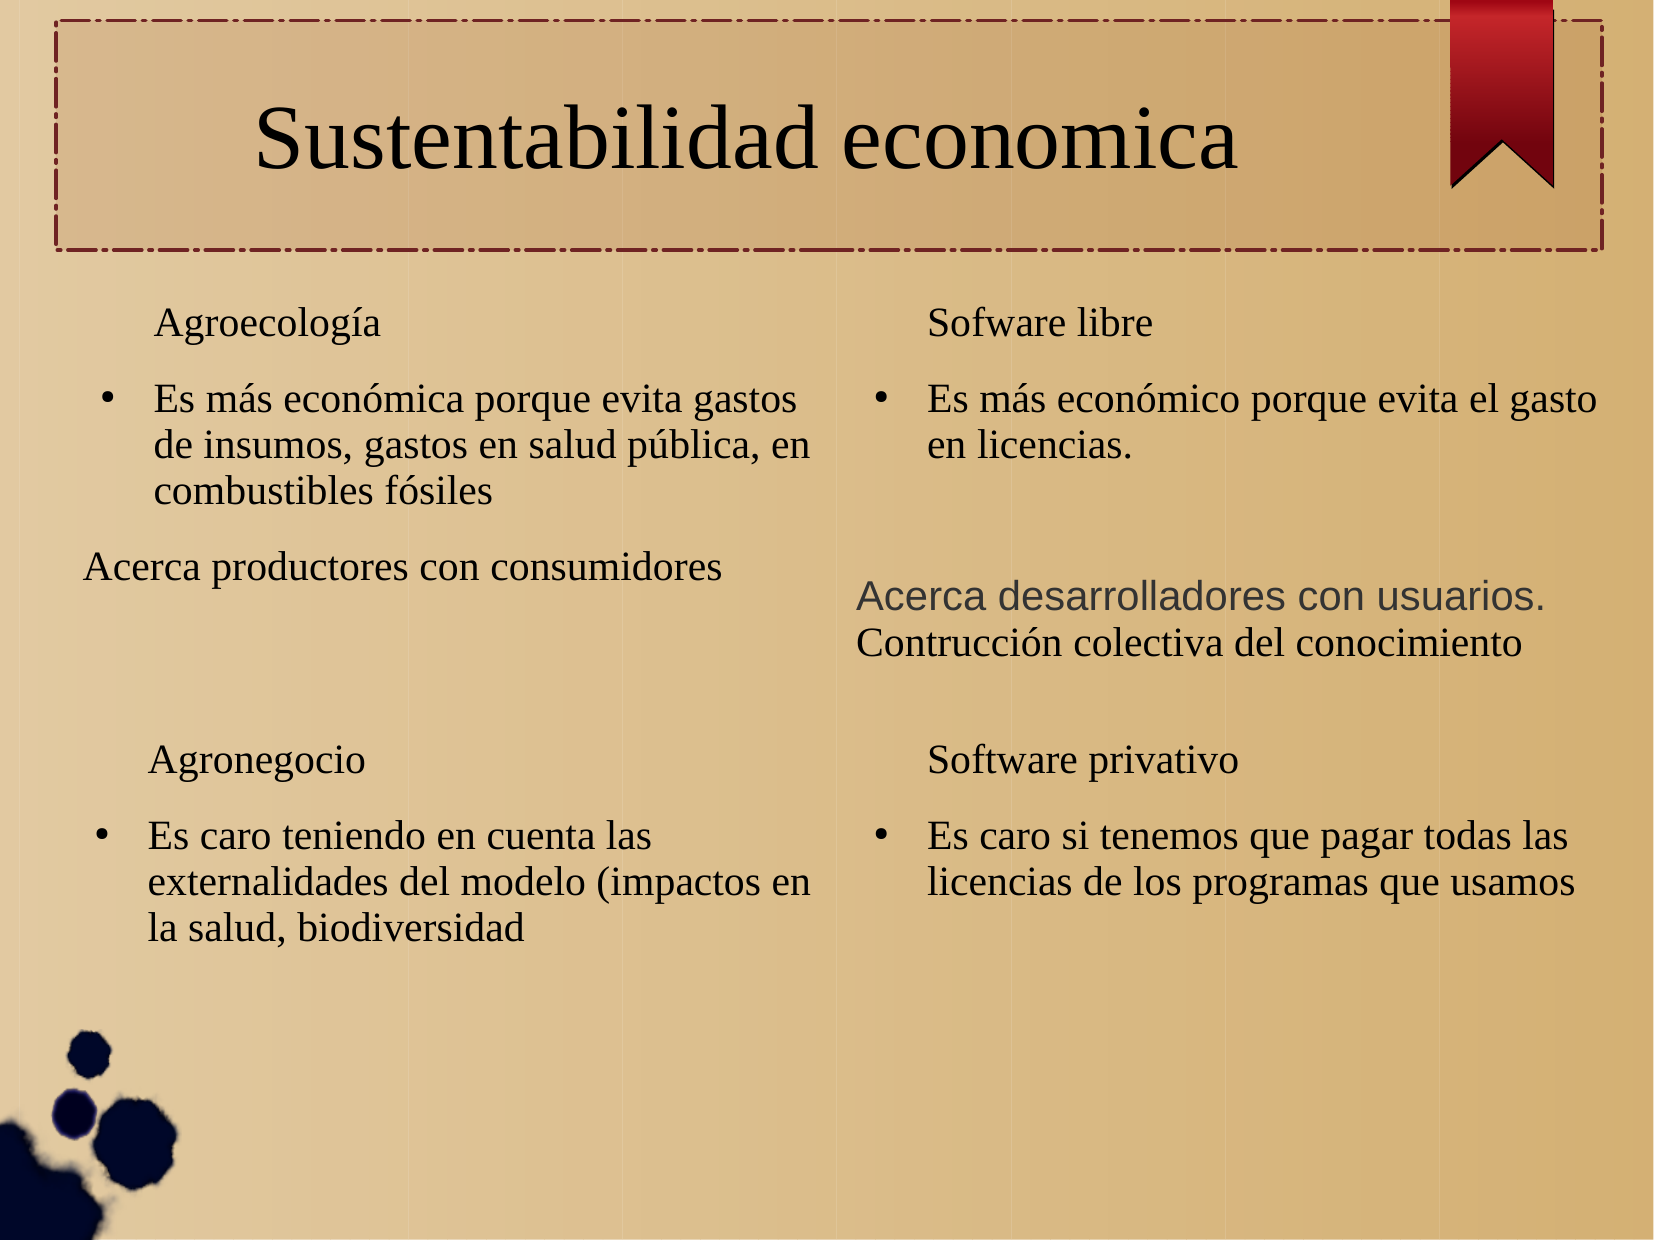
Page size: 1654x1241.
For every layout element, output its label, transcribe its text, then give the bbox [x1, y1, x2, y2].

list Agronegocio Es caro teniendo en cuenta las externalidades del modelo (impactos en la salud, biodiversidad [76, 736, 833, 1111]
list Sofware libre Es más económico porque evita el gasto en licencias. Acerca desarrolladores con usuarios. Contrucción colectiva del conocimiento [856, 299, 1613, 674]
list Agroecología Es más económica porque evita gastos de insumos, gastos en salud pública, en combustibles fósiles Acerca productores con consumidores [82, 299, 839, 674]
title Sustentabilidad economica [82, 47, 1412, 229]
list Software privativo Es caro si tenemos que pagar todas las licencias de los programas que usamos [856, 736, 1613, 1111]
